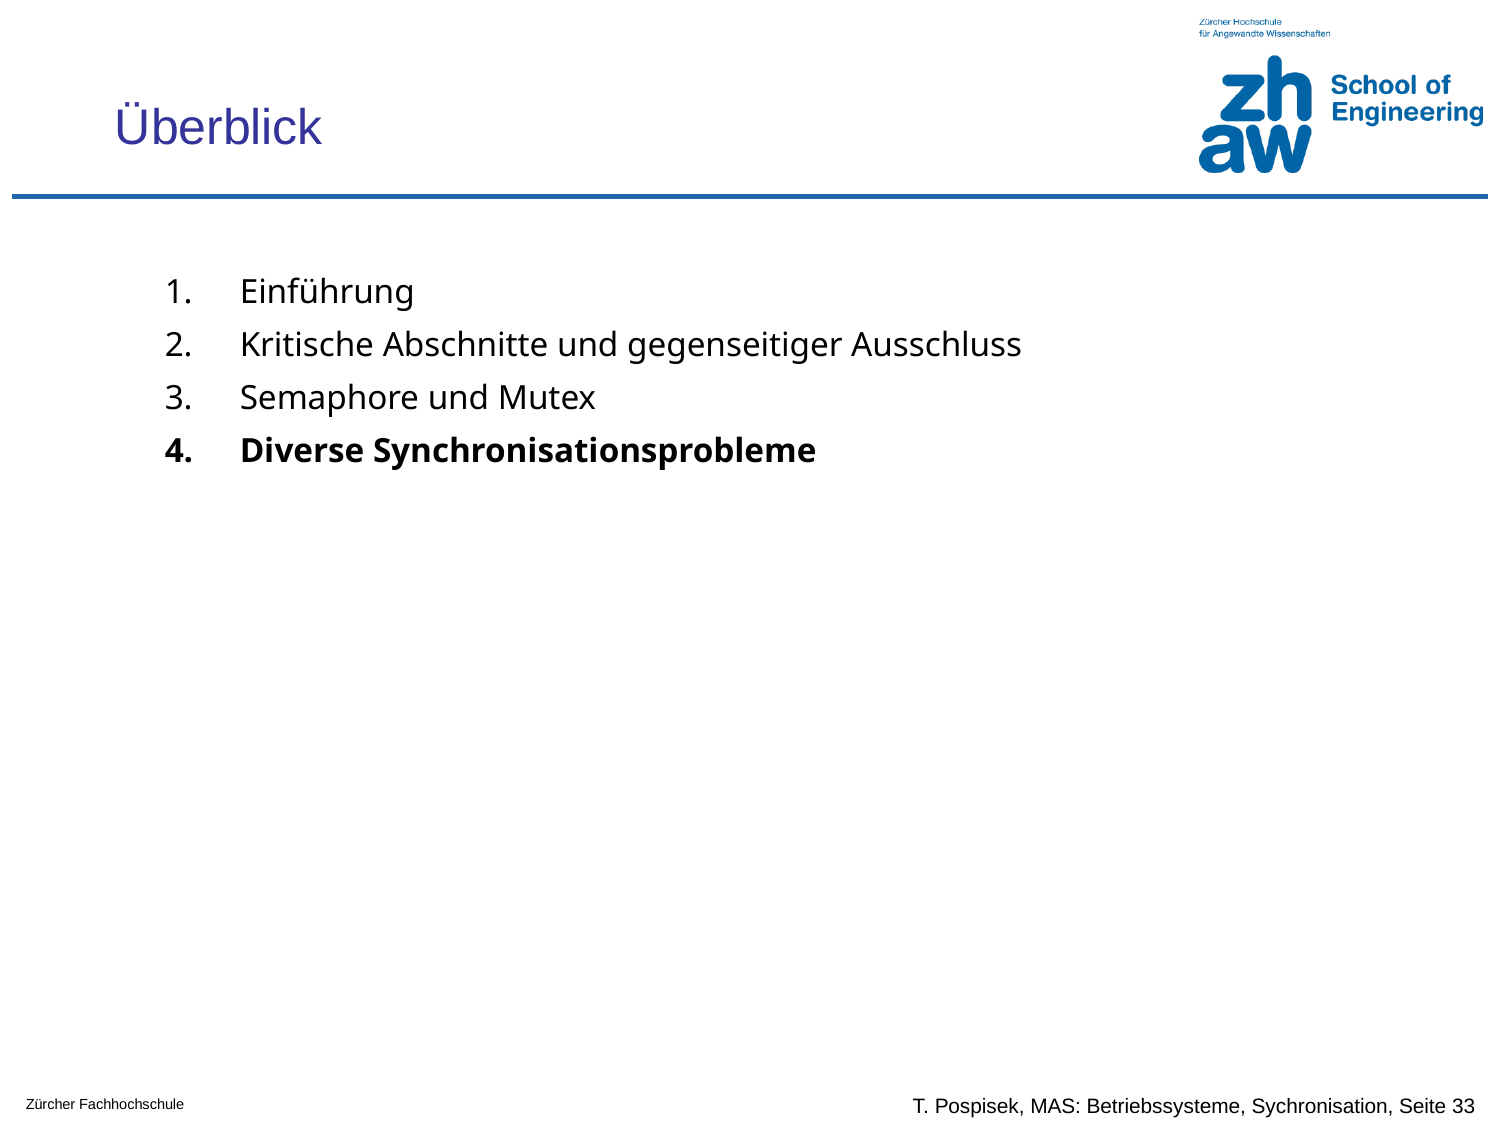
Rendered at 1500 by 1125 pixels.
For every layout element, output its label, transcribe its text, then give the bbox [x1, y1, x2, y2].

text_box Einführung Kritische Abschnitte und gegenseitiger Ausschluss Semaphore und Mutex Diverse Synchronisationsprobleme [149, 262, 1363, 1038]
picture [1199, 19, 1483, 173]
title Überblick [99, 50, 1379, 163]
